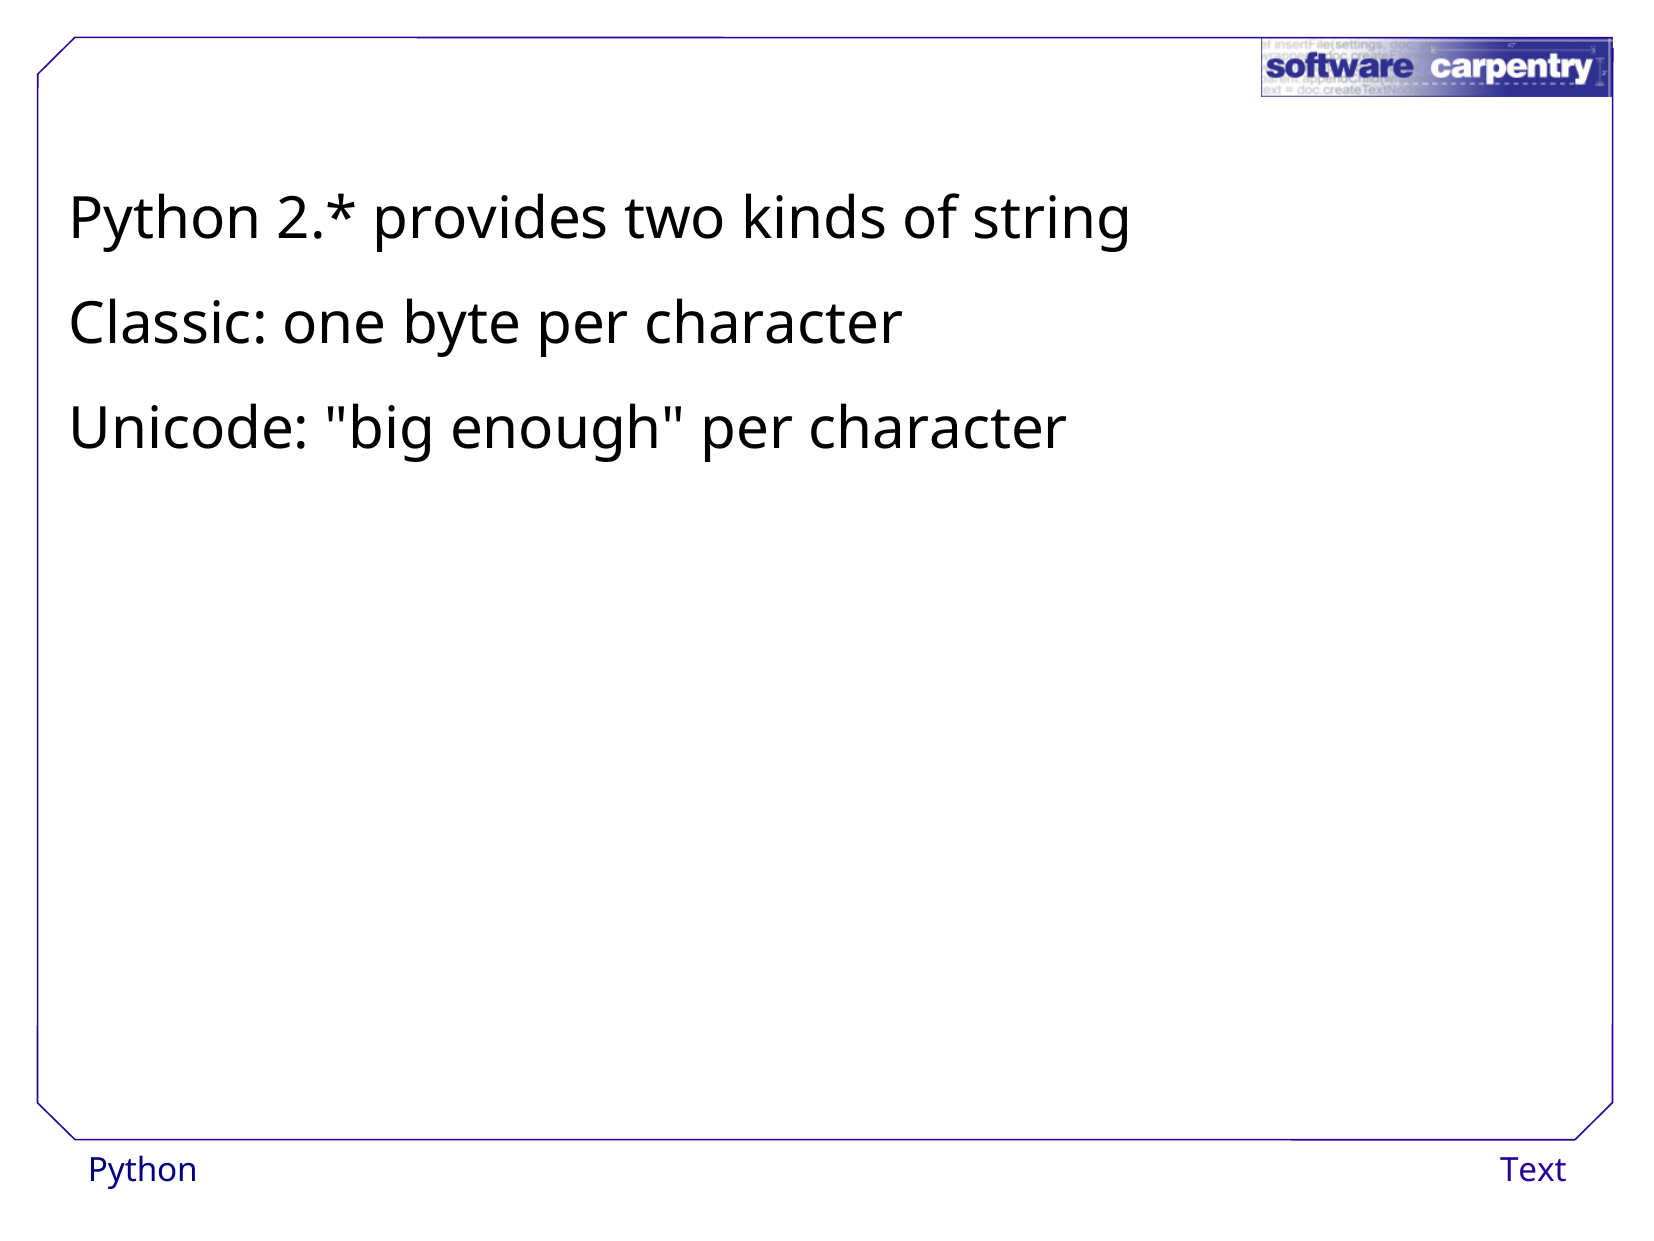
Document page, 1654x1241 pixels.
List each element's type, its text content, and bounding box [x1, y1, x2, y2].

text_box Python 2.* provides two kinds of string Classic: one byte per character Unicode: "big enough" per character [53, 138, 1298, 469]
picture [1261, 39, 1613, 97]
